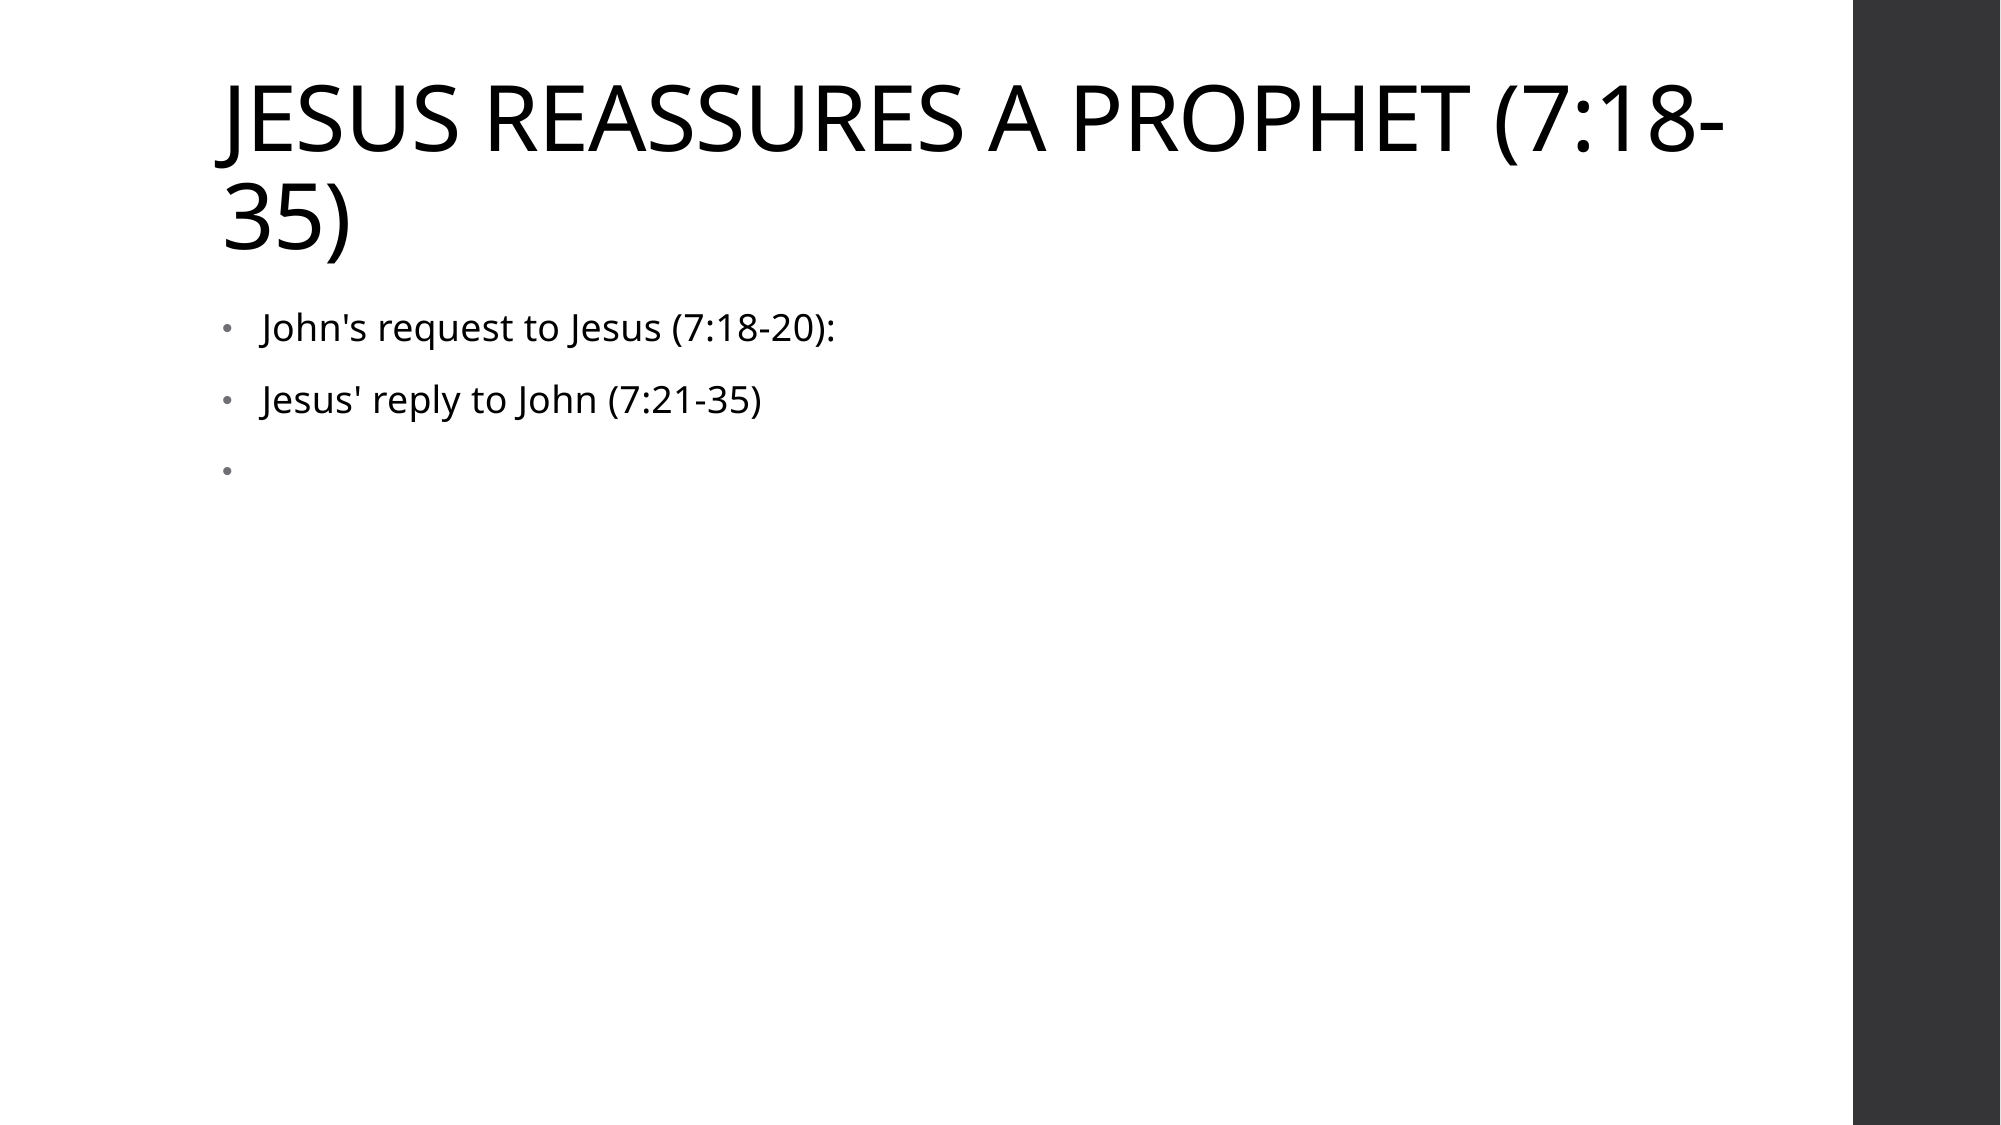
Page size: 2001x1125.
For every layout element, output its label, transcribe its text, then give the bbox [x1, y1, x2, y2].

list John's request to Jesus (7:18-20): Jesus' reply to John (7:21-35) [206, 299, 1617, 1014]
title JESUS REASSURES A PROPHET (7:18-35) [206, 60, 1797, 278]
